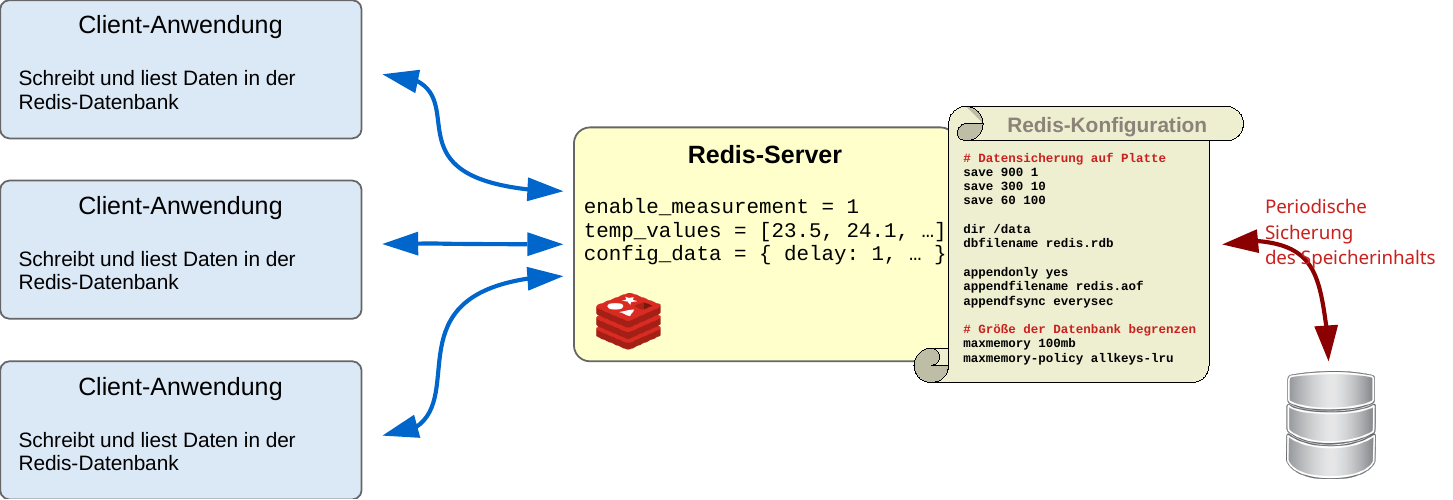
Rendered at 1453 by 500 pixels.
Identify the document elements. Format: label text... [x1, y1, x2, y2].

text_box Client-Anwendung Schreibt und liest Daten in der Redis-Datenbank [0, 0, 362, 139]
text_box # Datensicherung auf Platte save 900 1 save 300 10 save 60 100 dir /data dbfilename redis.rdb appendonly yes appendfilename redis.aof appendfsync everysec # Größe der Datenbank begrenzen maxmemory 100mb maxmemory-policy allkeys-lru [935, 106, 1210, 383]
text_box Client-Anwendung Schreibt und liest Daten in der Redis-Datenbank [0, 361, 362, 499]
picture [595, 292, 662, 352]
text_box Redis-Konfiguration [992, 106, 1223, 216]
picture [1286, 371, 1376, 479]
text_box Redis-Server enable_measurement = 1 temp_values = [23.5, 24.1, …] config_data = { delay: 1, … } [573, 127, 948, 362]
text_box Periodische Sicherung des Speicherinhalts [1250, 186, 1453, 293]
text_box Client-Anwendung Schreibt und liest Daten in der Redis-Datenbank [0, 180, 362, 319]
